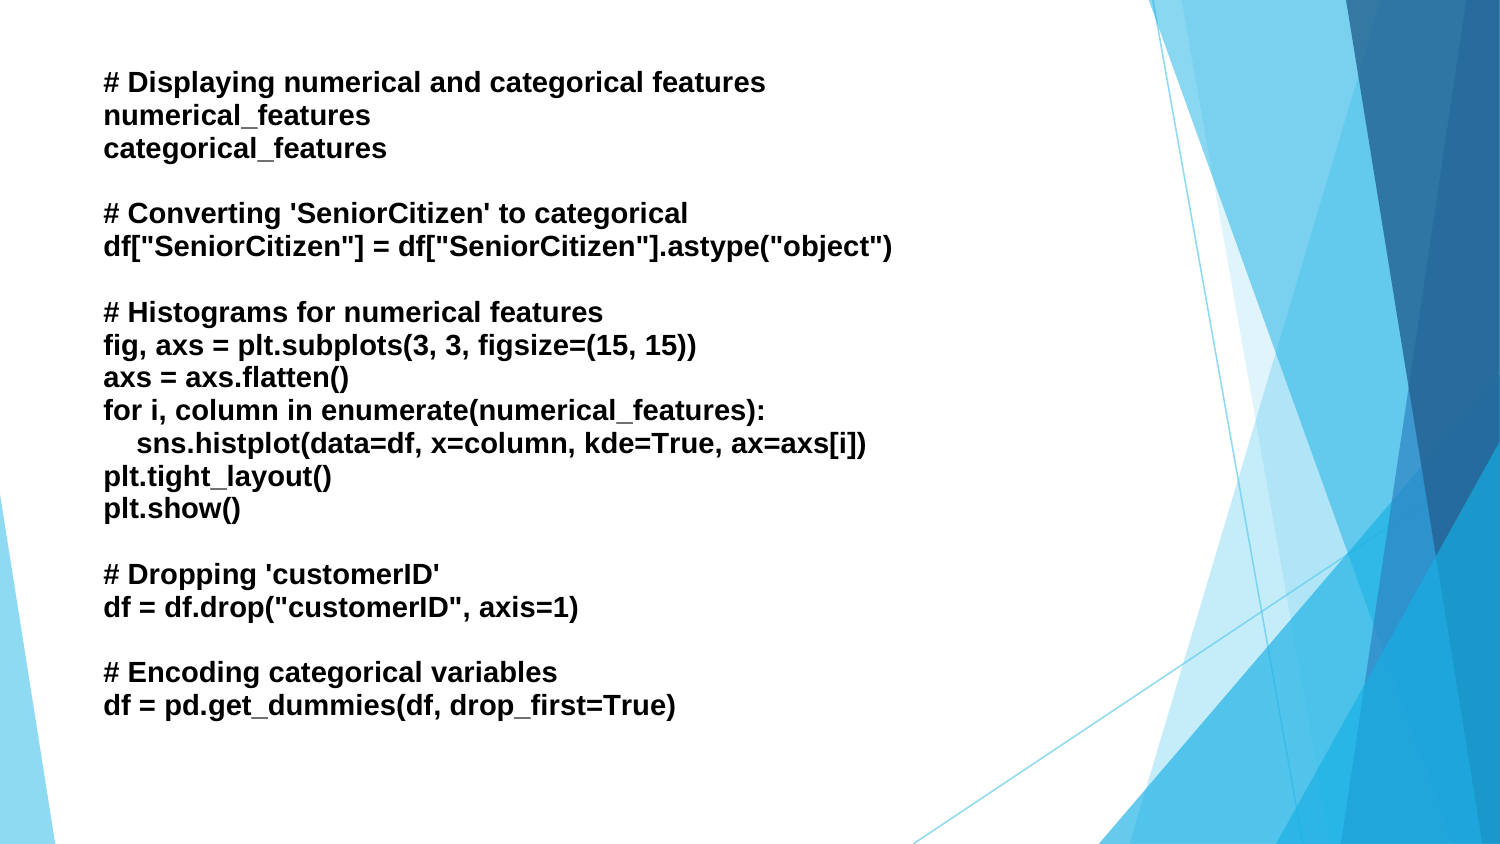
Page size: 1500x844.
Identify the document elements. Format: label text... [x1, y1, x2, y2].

text_box # Displaying numerical and categorical features numerical_features categorical_features # Converting 'SeniorCitizen' to categorical df["SeniorCitizen"] = df["SeniorCitizen"].astype("object") # Histograms for numerical features fig, axs = plt.subplots(3, 3, figsize=(15, 15)) axs = axs.flatten() for i, column in enumerate(numerical_features): sns.histplot(data=df, x=column, kde=True, ax=axs[i]) plt.tight_layout() plt.show() # Dropping 'customerID' df = df.drop("customerID", axis=1) # Encoding categorical variables df = pd.get_dummies(df, drop_first=True) [88, 59, 1111, 786]
